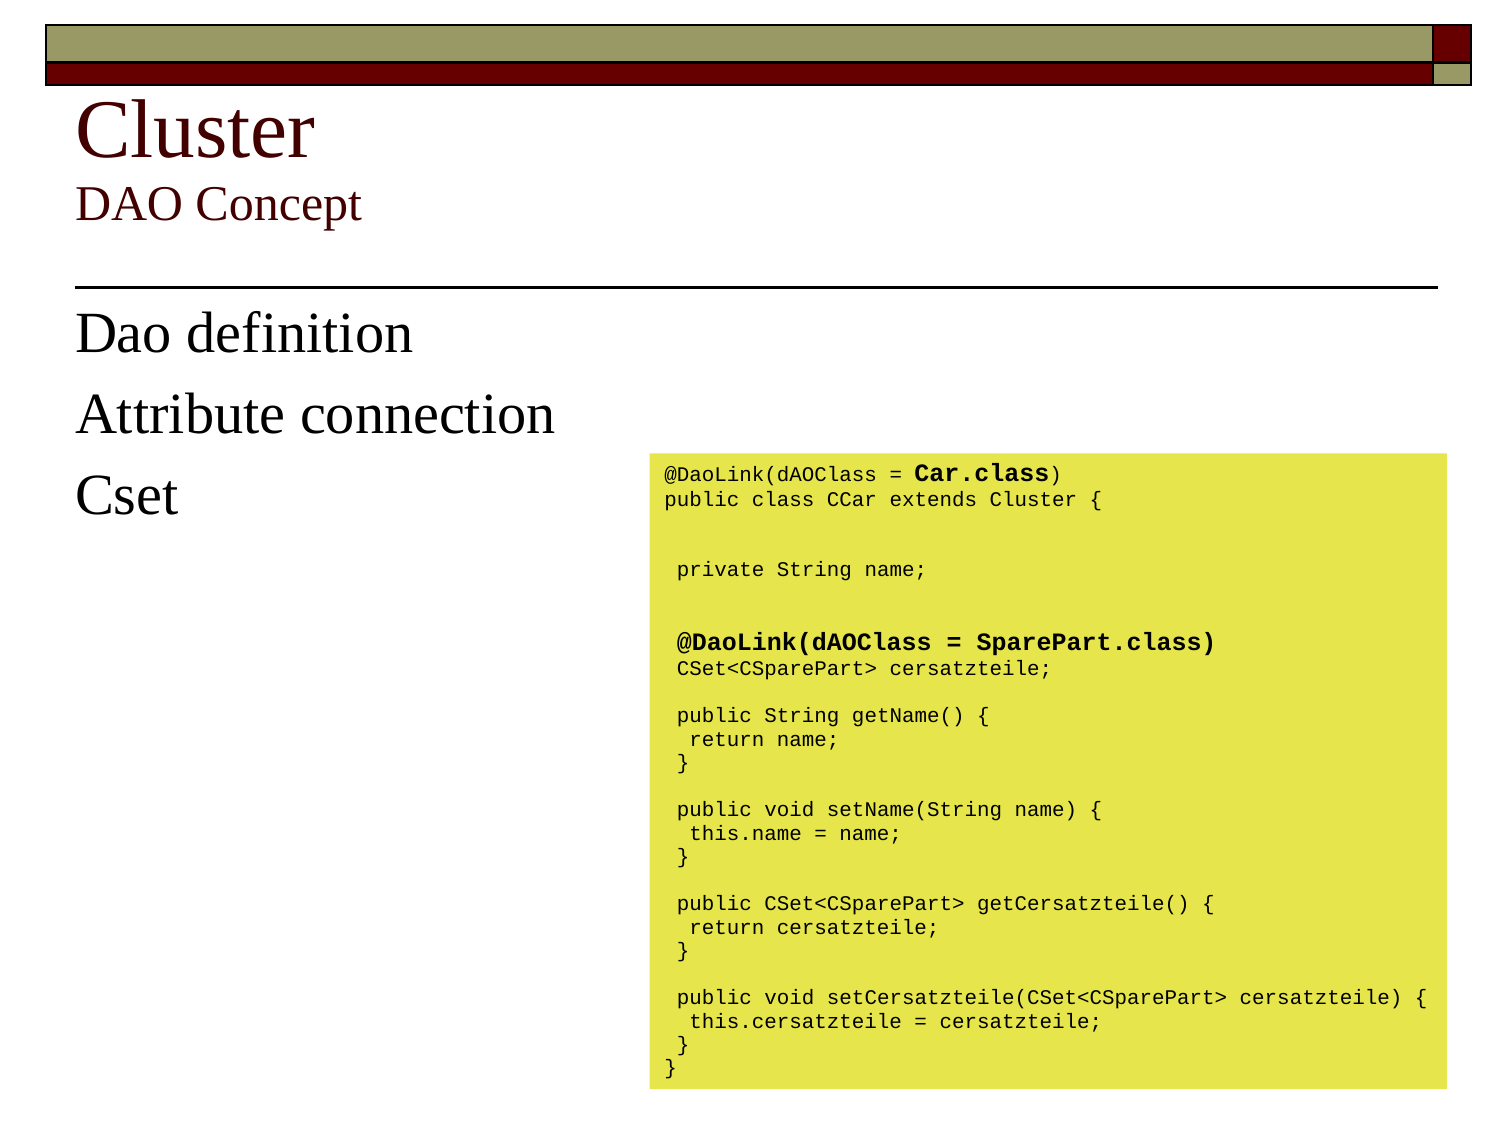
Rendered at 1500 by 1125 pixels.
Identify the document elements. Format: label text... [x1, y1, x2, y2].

text_box @DaoLink(dAOClass = Car.class) public class CCar extends Cluster { private String name; @DaoLink(dAOClass = SparePart.class) CSet<CSparePart> cersatzteile; public String getName() { return name; } public void setName(String name) { this.name = name; } public CSet<CSparePart> getCersatzteile() { return cersatzteile; } public void setCersatzteile(CSet<CSparePart> cersatzteile) { this.cersatzteile = cersatzteile; } } [649, 453, 1447, 1054]
title Cluster DAO Concept [75, 39, 1426, 276]
list Dao definition Attribute connection Cset [75, 299, 1426, 1006]
